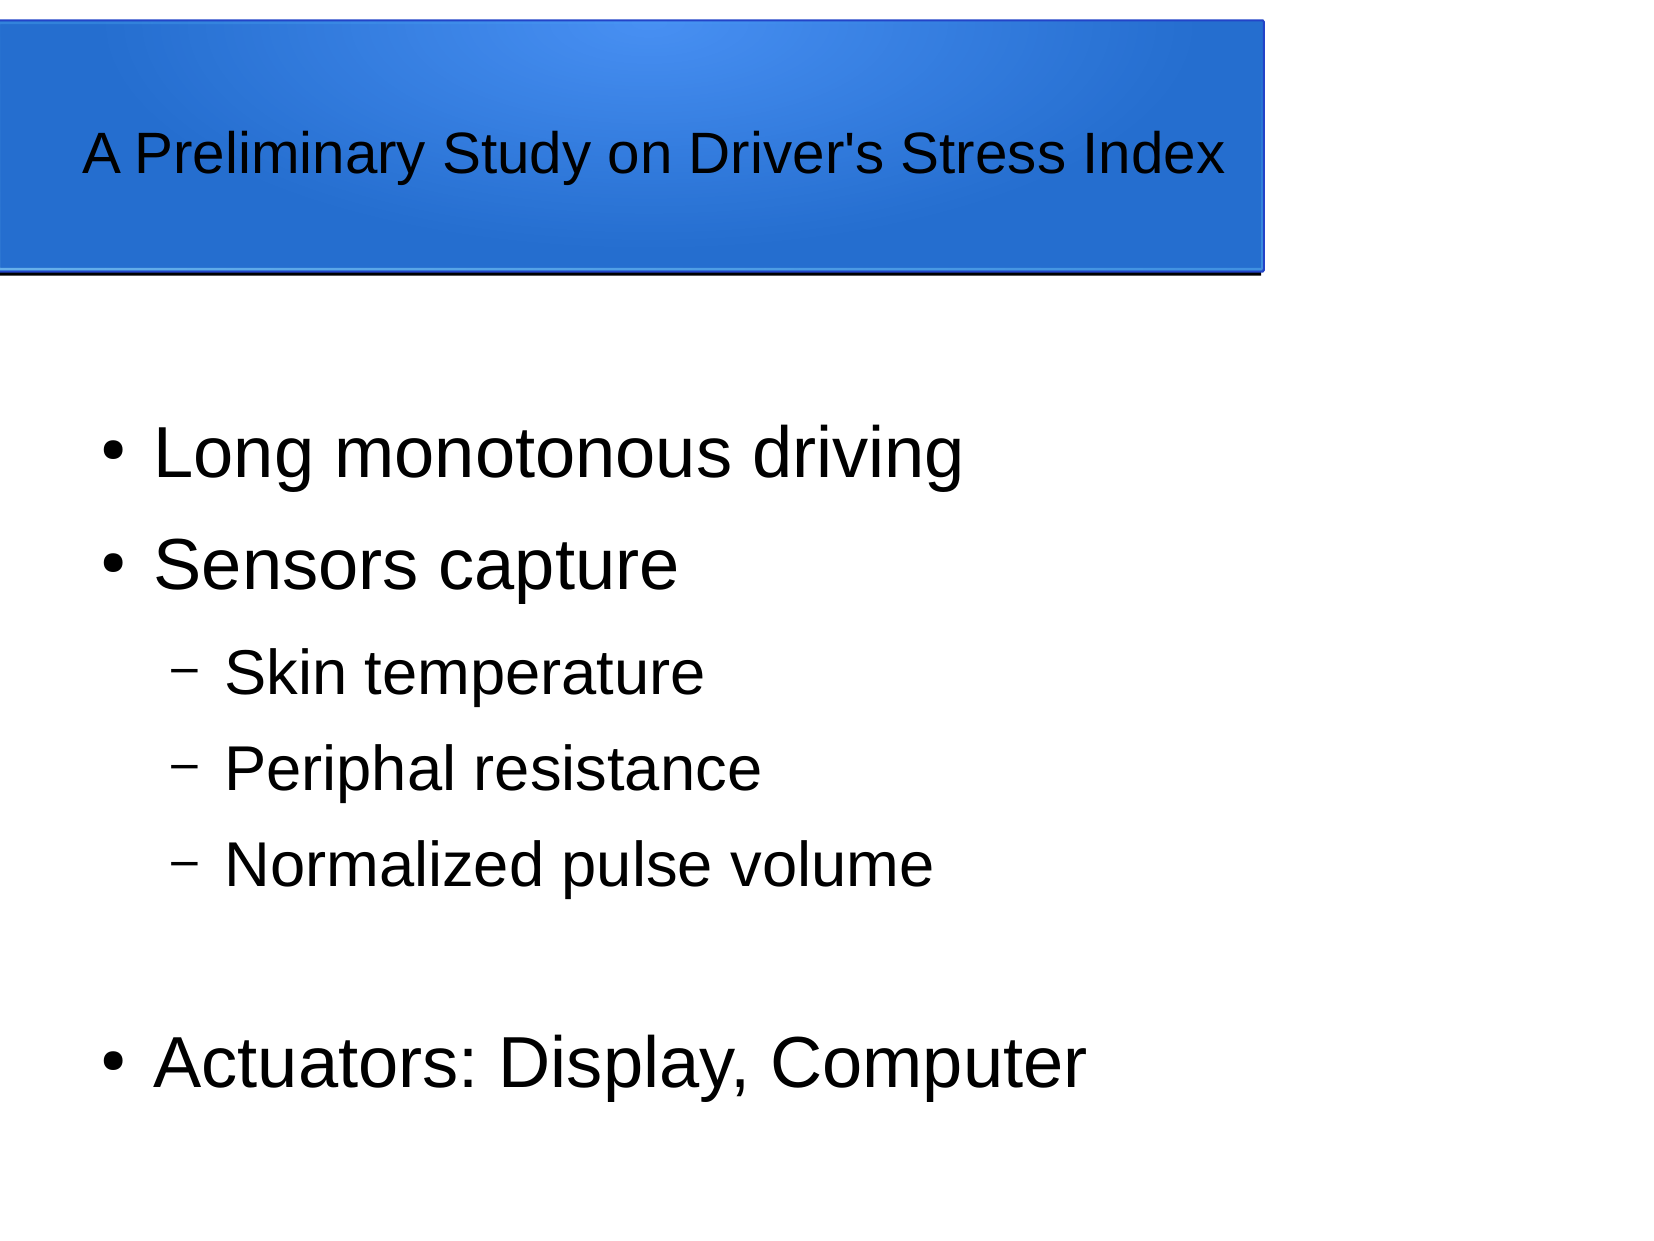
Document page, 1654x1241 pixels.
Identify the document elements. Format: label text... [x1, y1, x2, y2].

title A Preliminary Study on Driver's Stress Index [82, 49, 1571, 257]
list Long monotonous driving Sensors capture Skin temperature Periphal resistance Normalized pulse volume Actuators: Display, Computer [82, 299, 1571, 1103]
